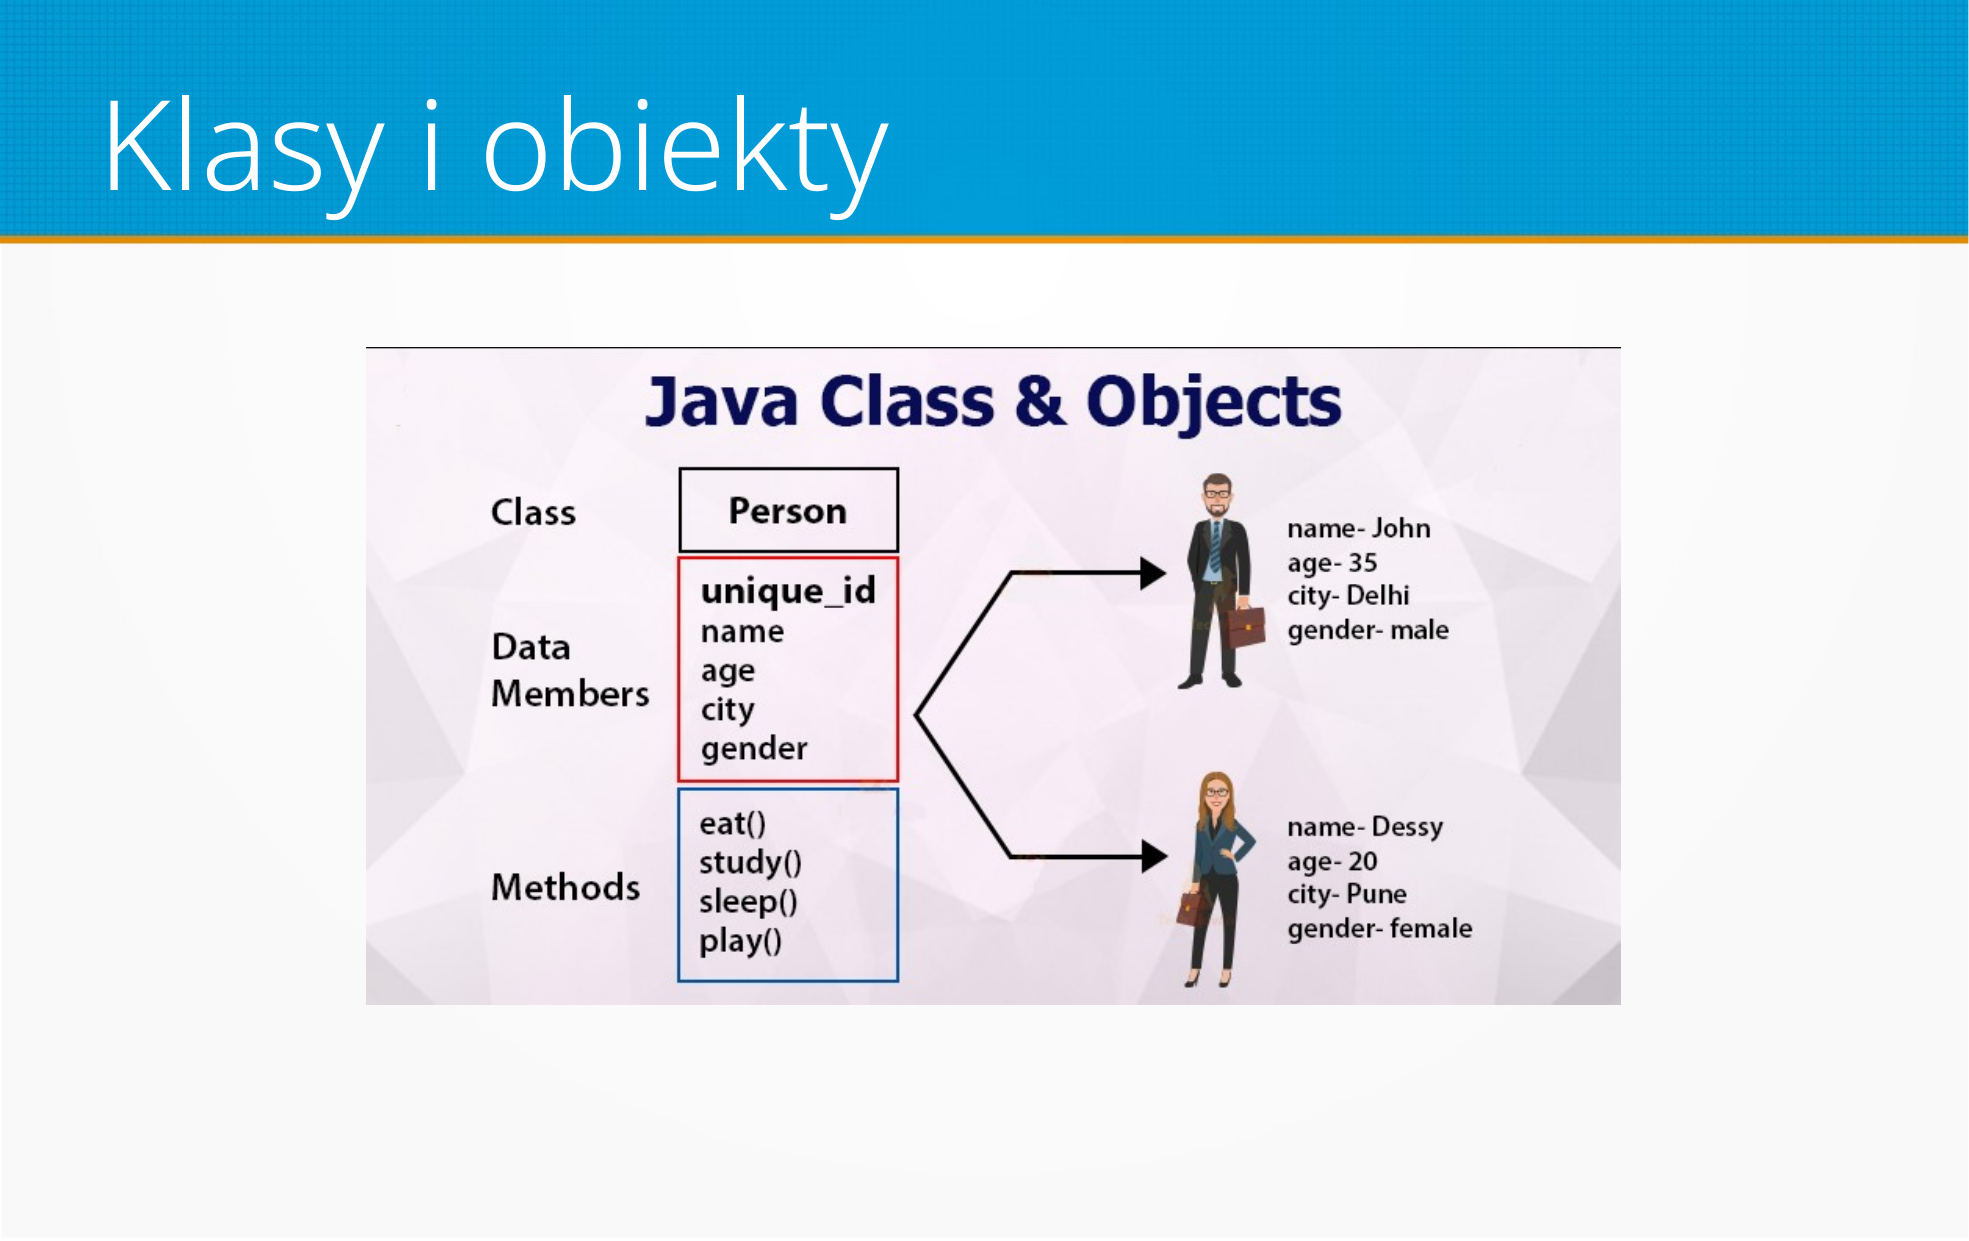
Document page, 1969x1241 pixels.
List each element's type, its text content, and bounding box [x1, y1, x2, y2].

title Klasy i obiekty [98, 19, 1870, 227]
picture [0, 233, 1969, 1241]
